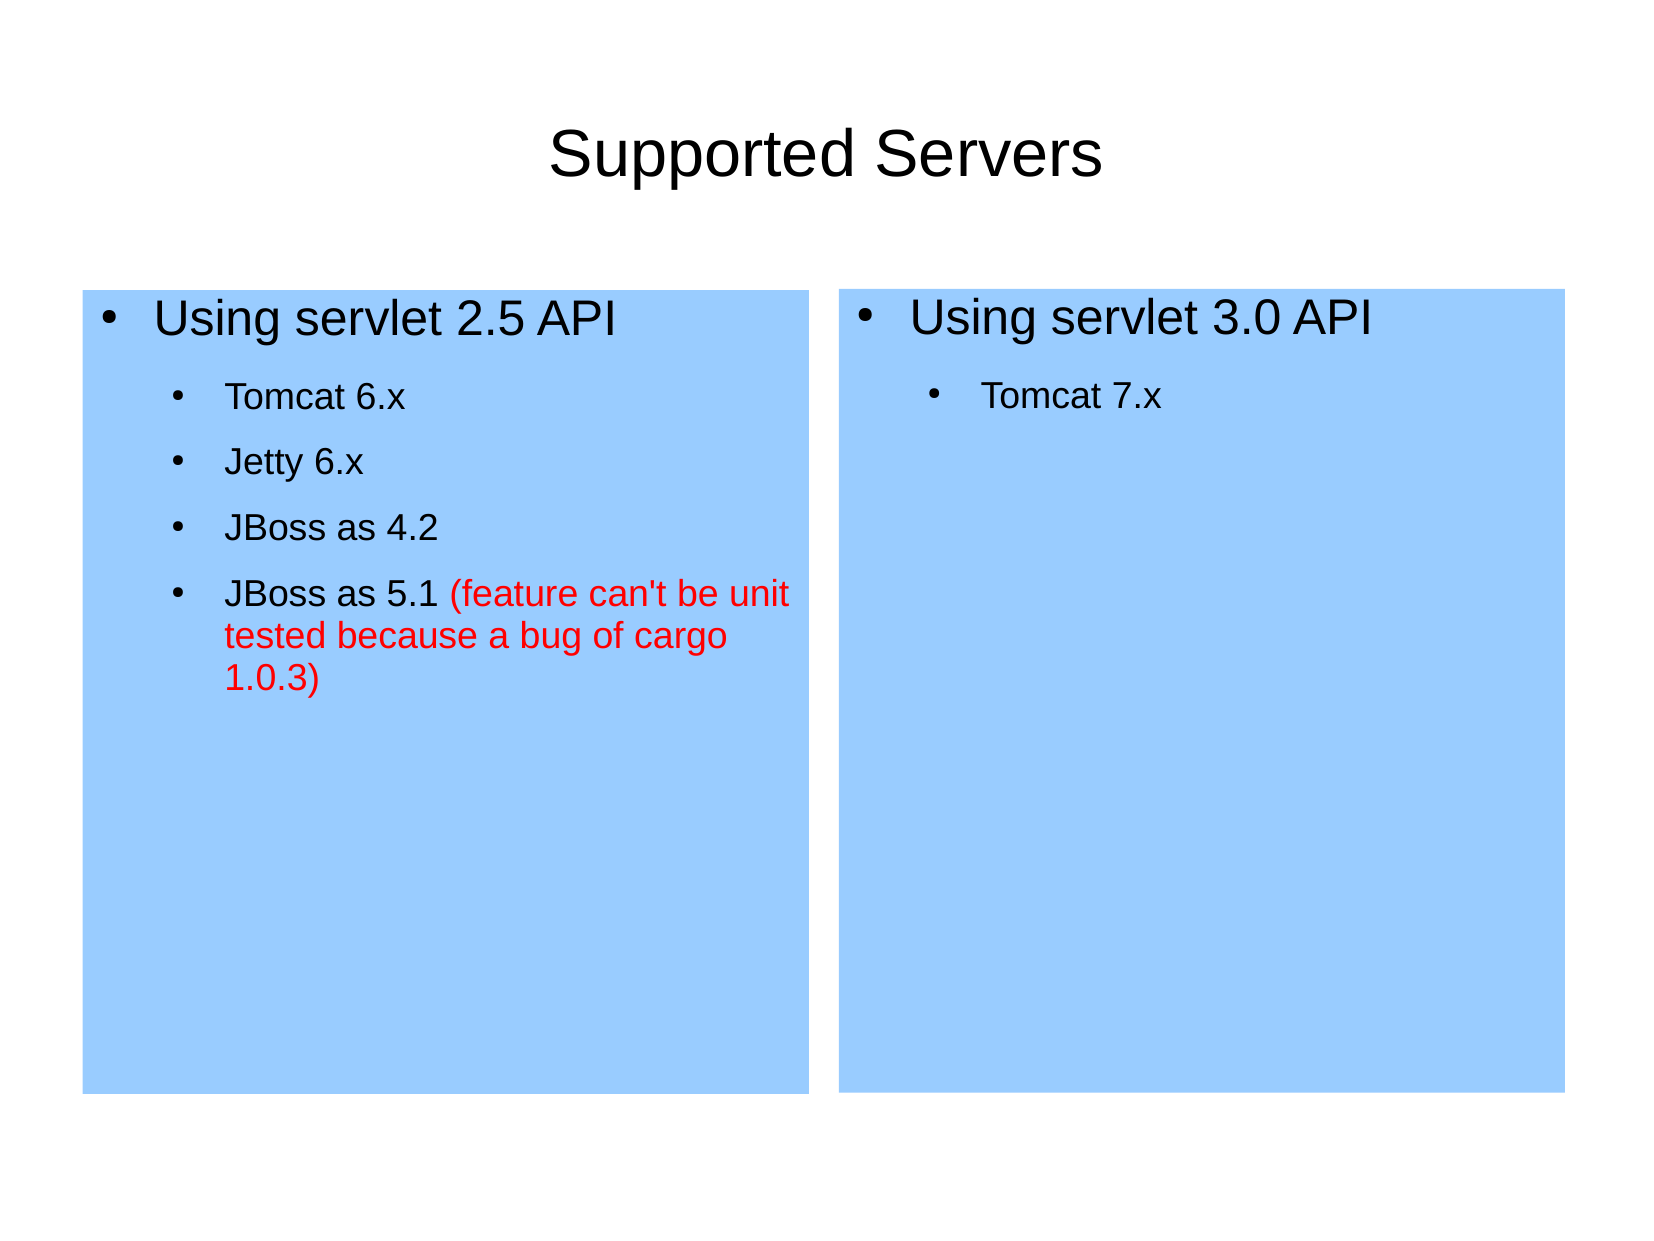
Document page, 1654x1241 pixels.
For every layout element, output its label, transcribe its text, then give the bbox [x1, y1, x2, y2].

list Using servlet 3.0 API Tomcat 7.x [838, 288, 1565, 1093]
title Supported Servers [82, 56, 1571, 250]
list Using servlet 2.5 API Tomcat 6.x Jetty 6.x JBoss as 4.2 JBoss as 5.1 (feature can't be unit tested because a bug of cargo 1.0.3) [82, 290, 809, 1094]
